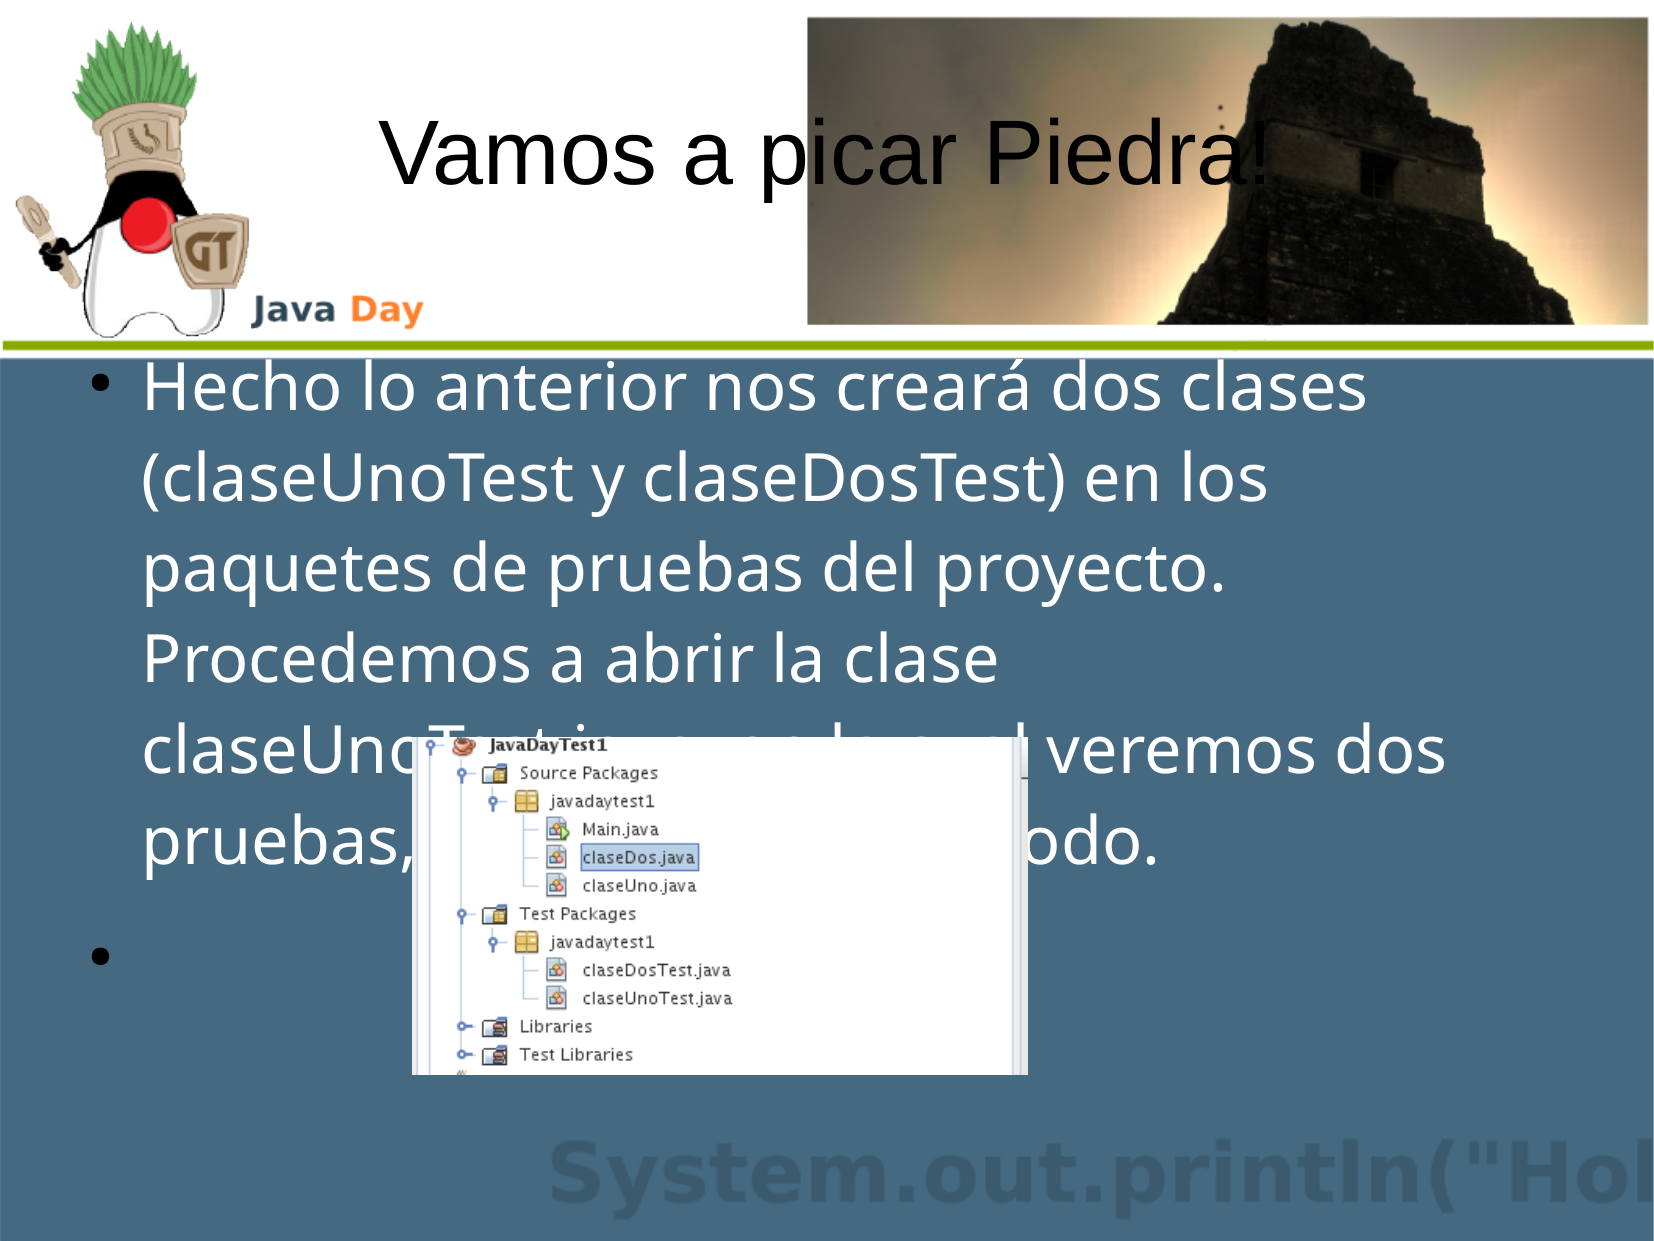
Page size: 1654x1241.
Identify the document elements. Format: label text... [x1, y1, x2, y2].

title Vamos a picar Piedra! [82, 49, 1571, 257]
list Hecho lo anterior nos creará dos clases (claseUnoTest y claseDosTest) en los paquetes de pruebas del proyecto. Procedemos a abrir la clase claseUnoTest.java, en la cual veremos dos pruebas, una para cada método. [70, 338, 1560, 1158]
picture [0, 0, 1654, 1241]
